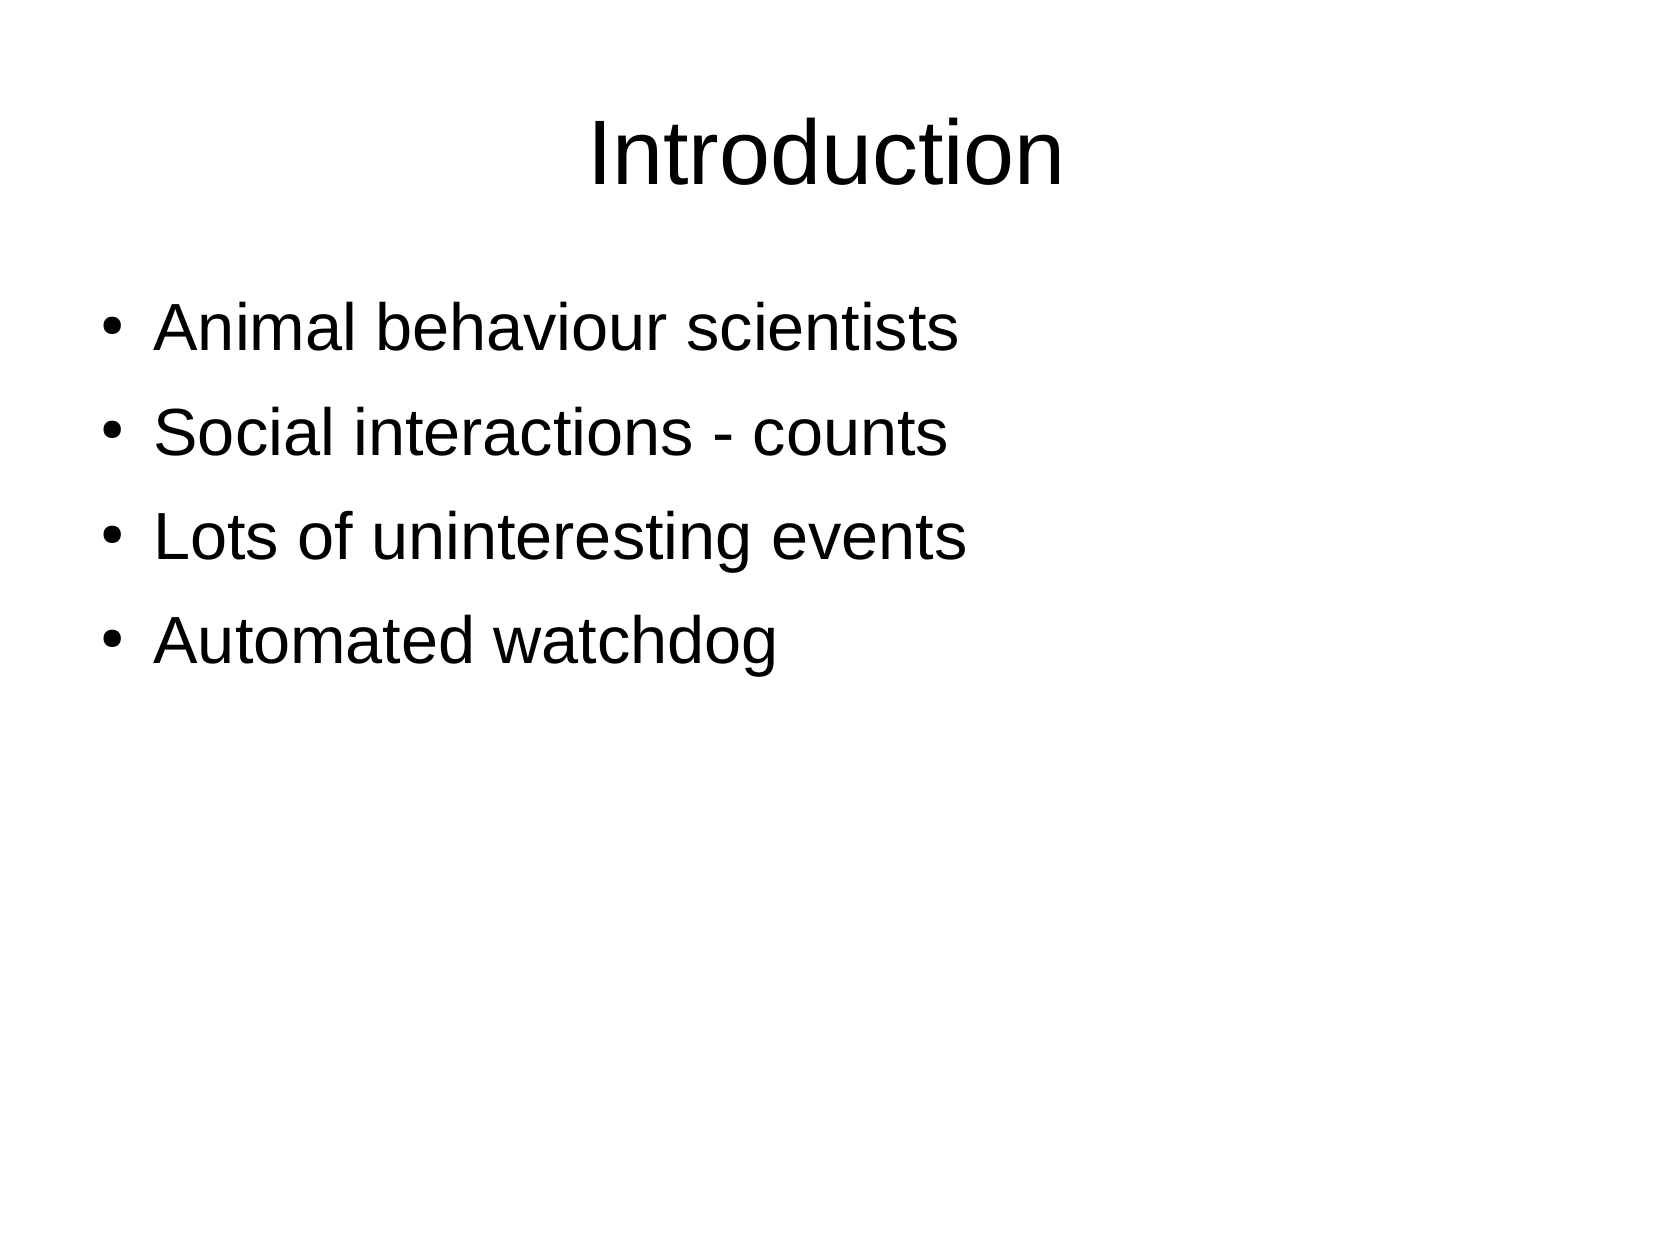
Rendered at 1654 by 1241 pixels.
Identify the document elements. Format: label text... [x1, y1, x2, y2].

list Animal behaviour scientists Social interactions - counts Lots of uninteresting events Automated watchdog [82, 290, 1571, 1010]
title Introduction [82, 49, 1571, 257]
